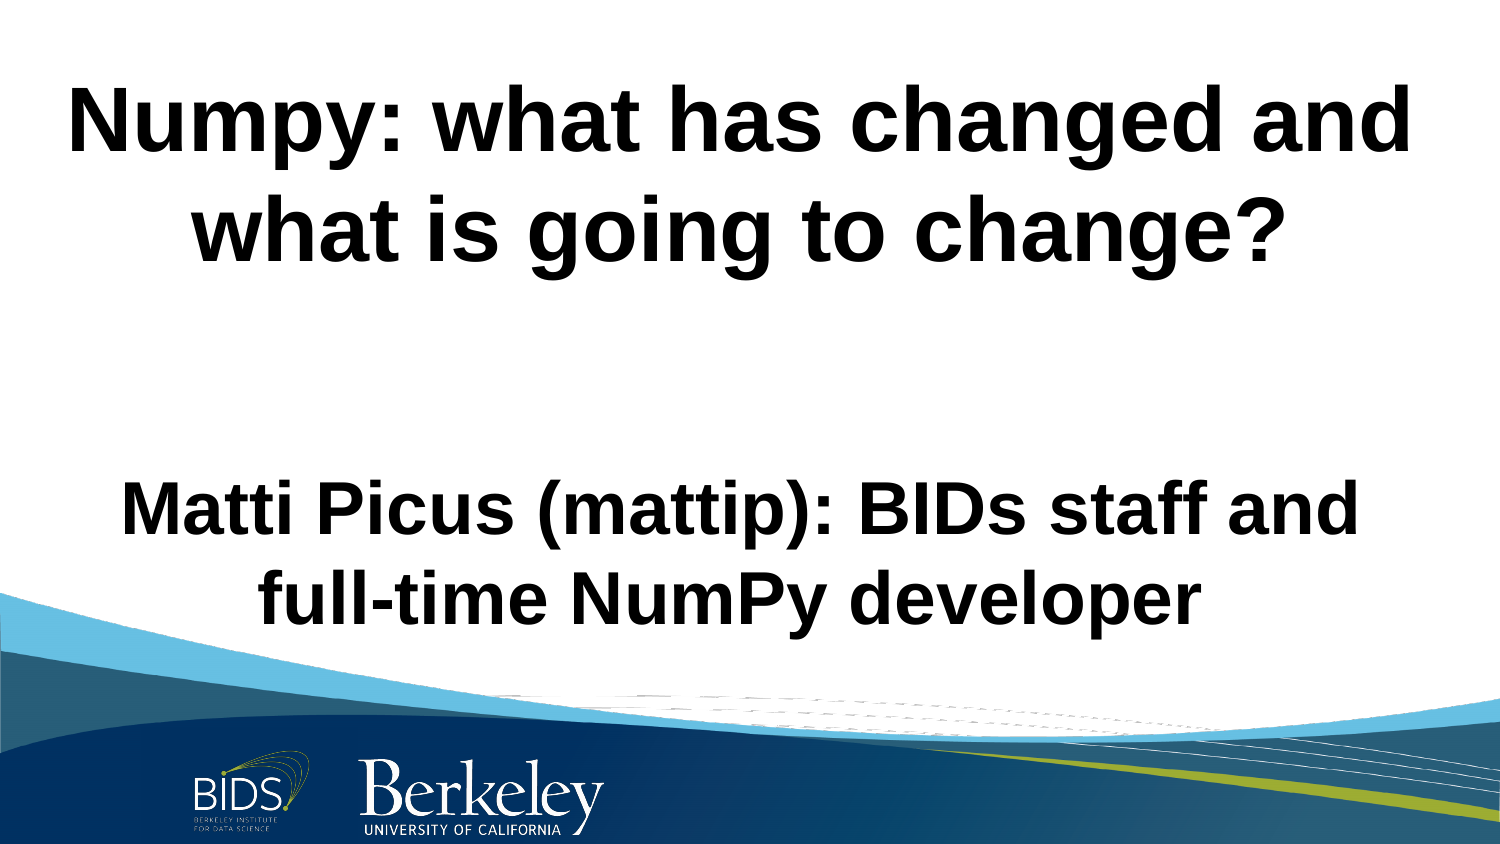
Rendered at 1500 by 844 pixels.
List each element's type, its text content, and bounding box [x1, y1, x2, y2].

list Numpy: what has changed and what is going to change? Matti Picus (mattip): BIDs staff and full-time NumPy developer [42, 45, 1441, 691]
picture [0, 593, 1500, 844]
picture [176, 733, 324, 844]
